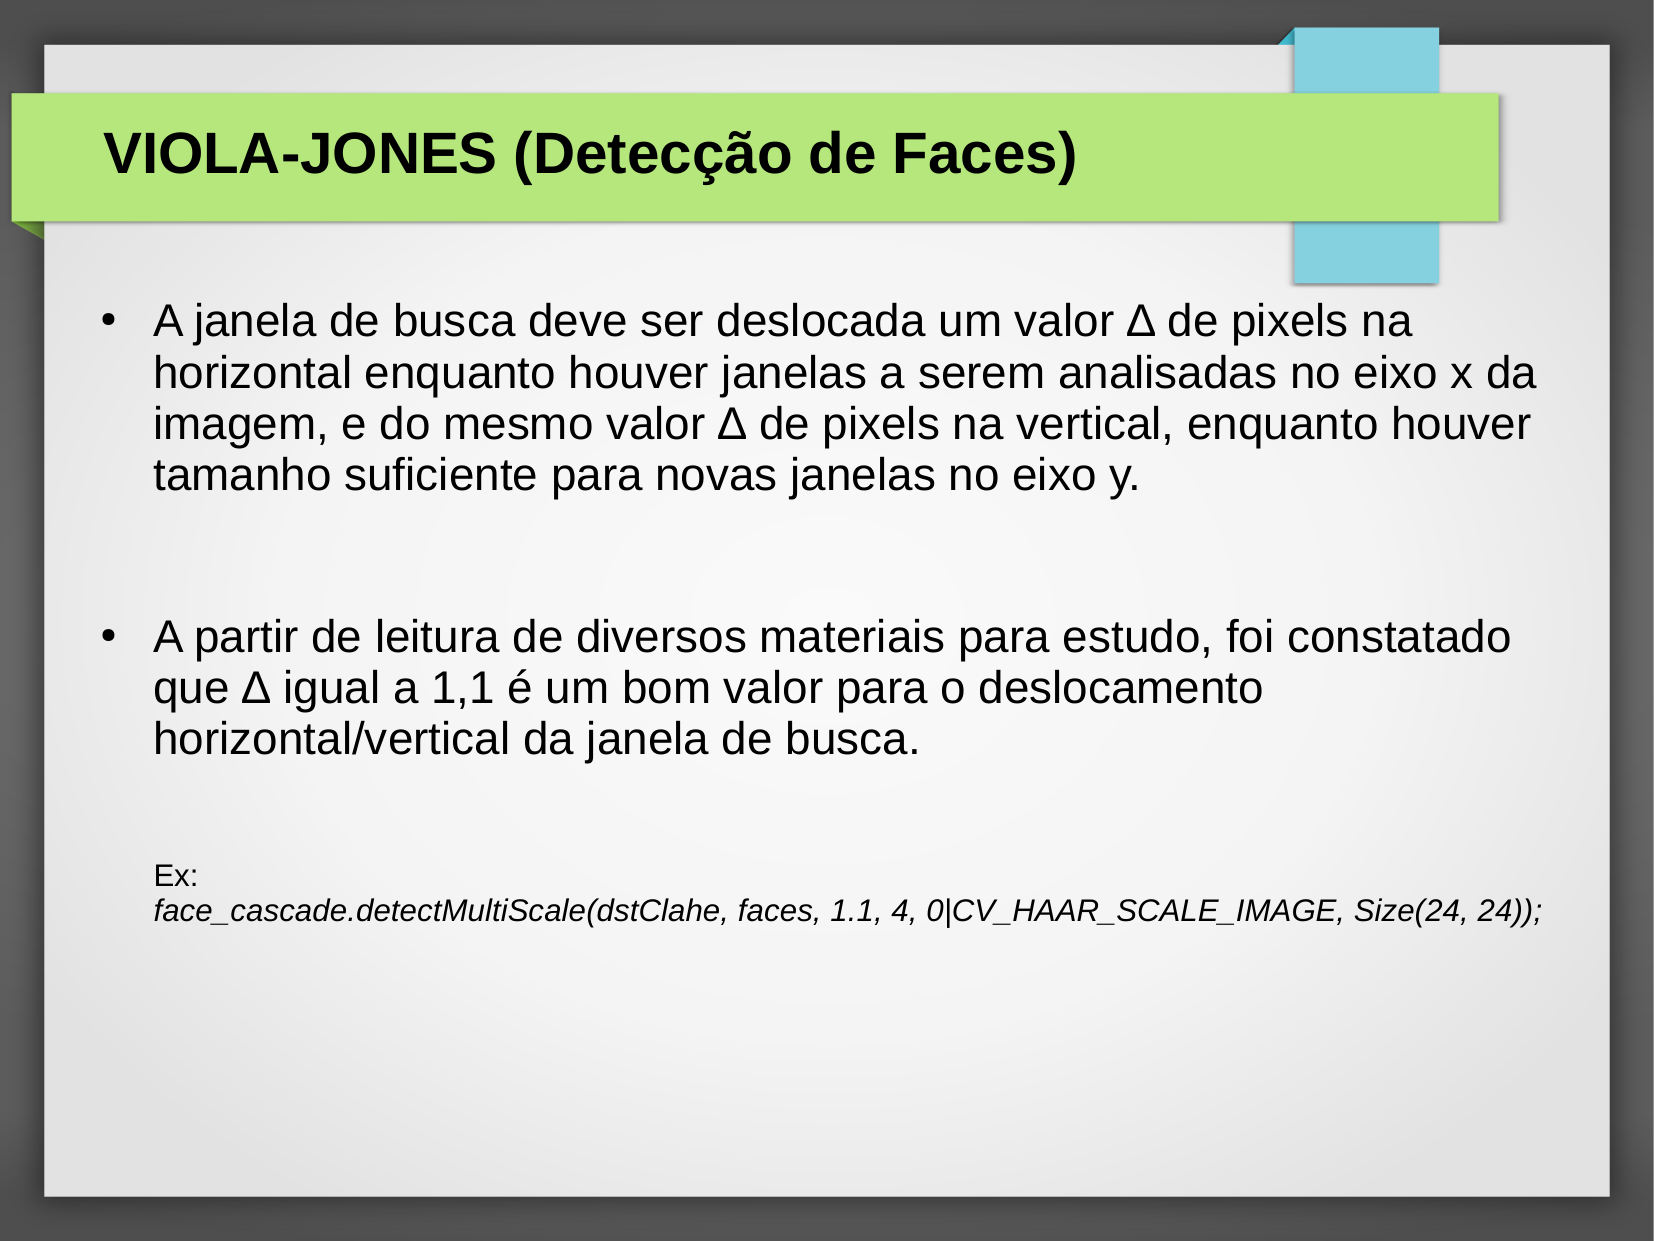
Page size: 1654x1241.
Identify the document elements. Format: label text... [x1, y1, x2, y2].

picture [0, 0, 1654, 1241]
title VIOLA-JONES (Detecção de Faces) [82, 94, 1264, 213]
list A janela de busca deve ser deslocada um valor ∆ de pixels na horizontal enquanto houver janelas a serem analisadas no eixo x da imagem, e do mesmo valor ∆ de pixels na vertical, enquanto houver tamanho suficiente para novas janelas no eixo y. A partir de leitura de diversos materiais para estudo, foi constatado que ∆ igual a 1,1 é um bom valor para o deslocamento horizontal/vertical da janela de busca. Ex: face_cascade.detectMultiScale(dstClahe, faces, 1.1, 4, 0|CV_HAAR_SCALE_IMAGE, Size(24, 24)); [82, 295, 1571, 1015]
